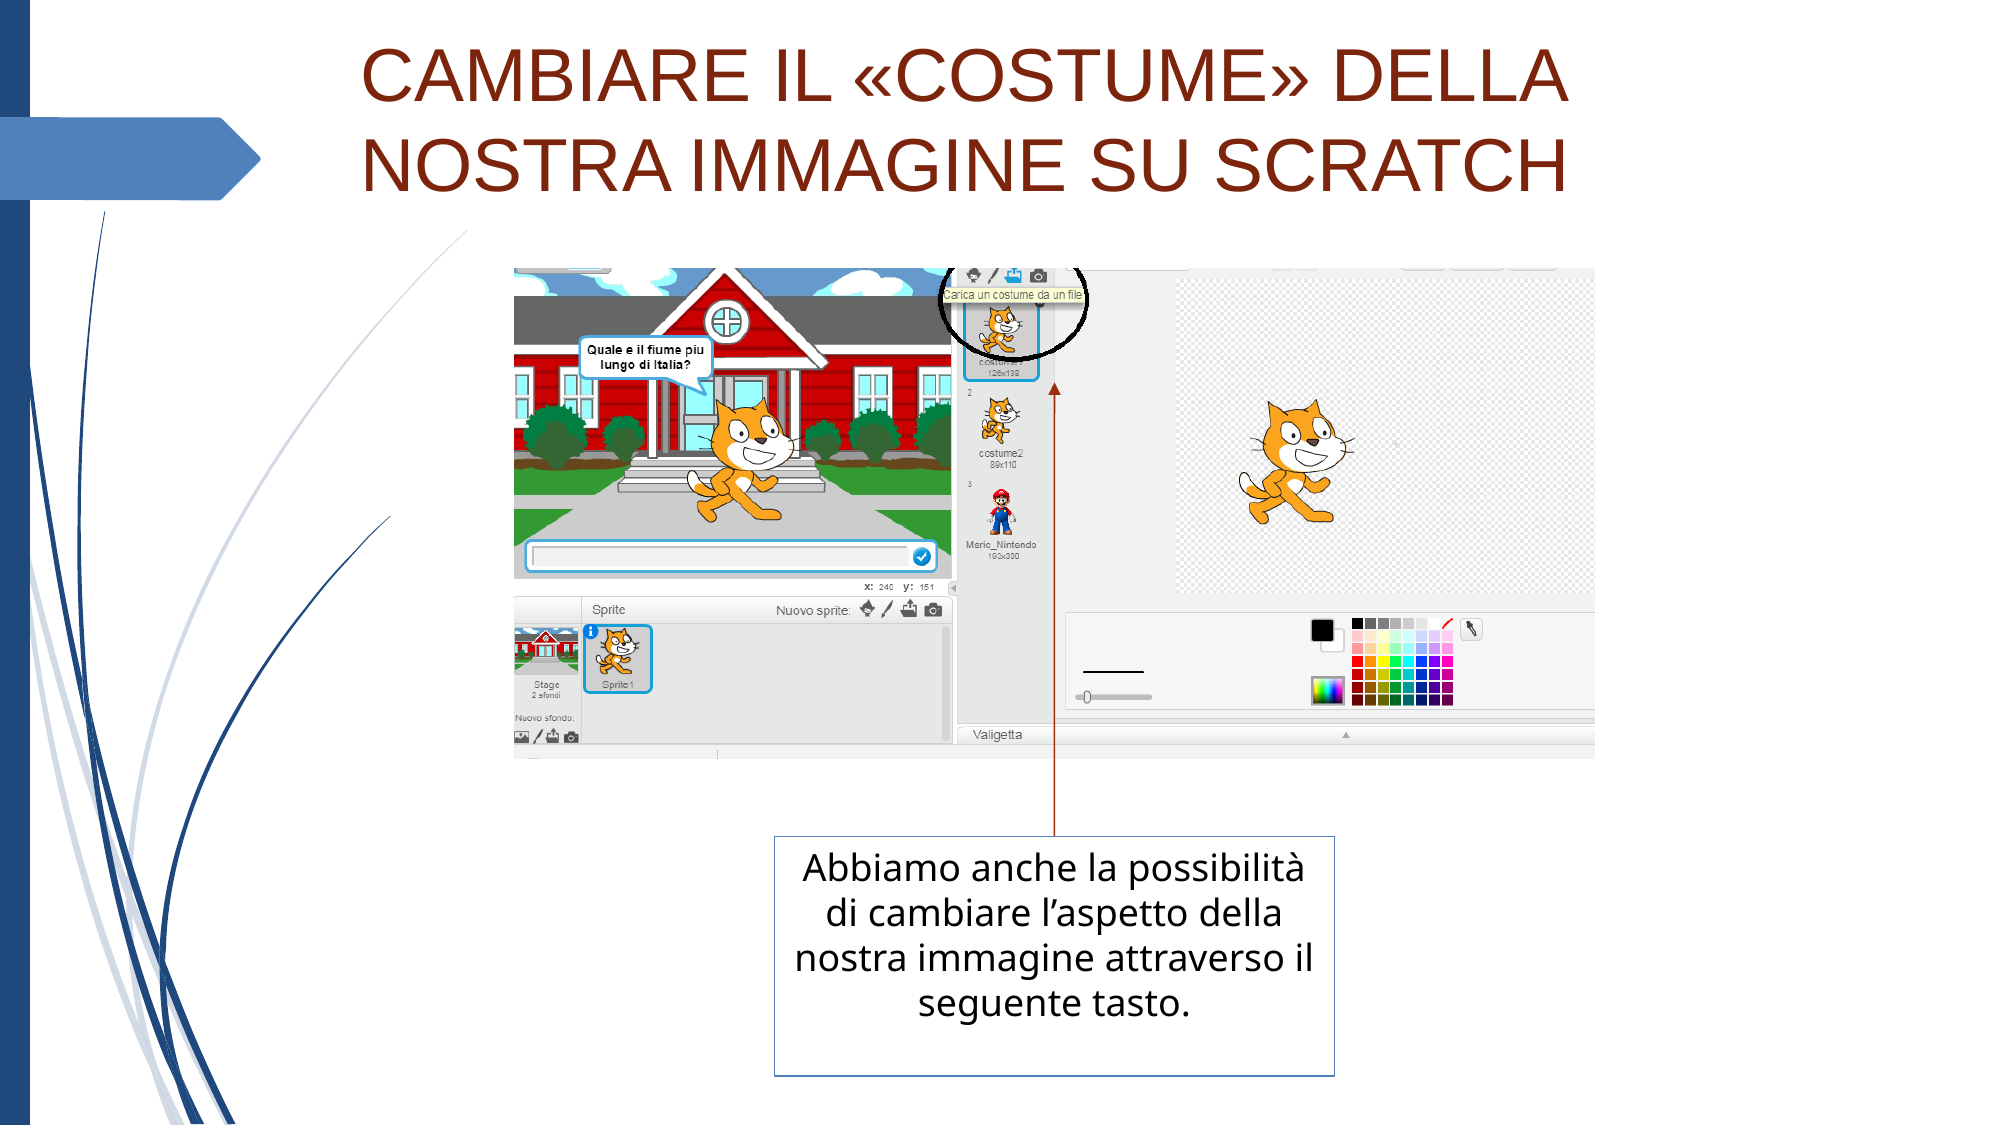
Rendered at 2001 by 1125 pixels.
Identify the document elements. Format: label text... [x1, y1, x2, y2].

text_box Abbiamo anche la possibilità di cambiare l’aspetto della nostra immagine attraverso il seguente tasto. [774, 836, 1335, 1076]
picture [514, 268, 1595, 759]
text_box CAMBIARE IL «COSTUME» DELLA NOSTRA IMMAGINE SU SCRATCH [345, 19, 1807, 230]
